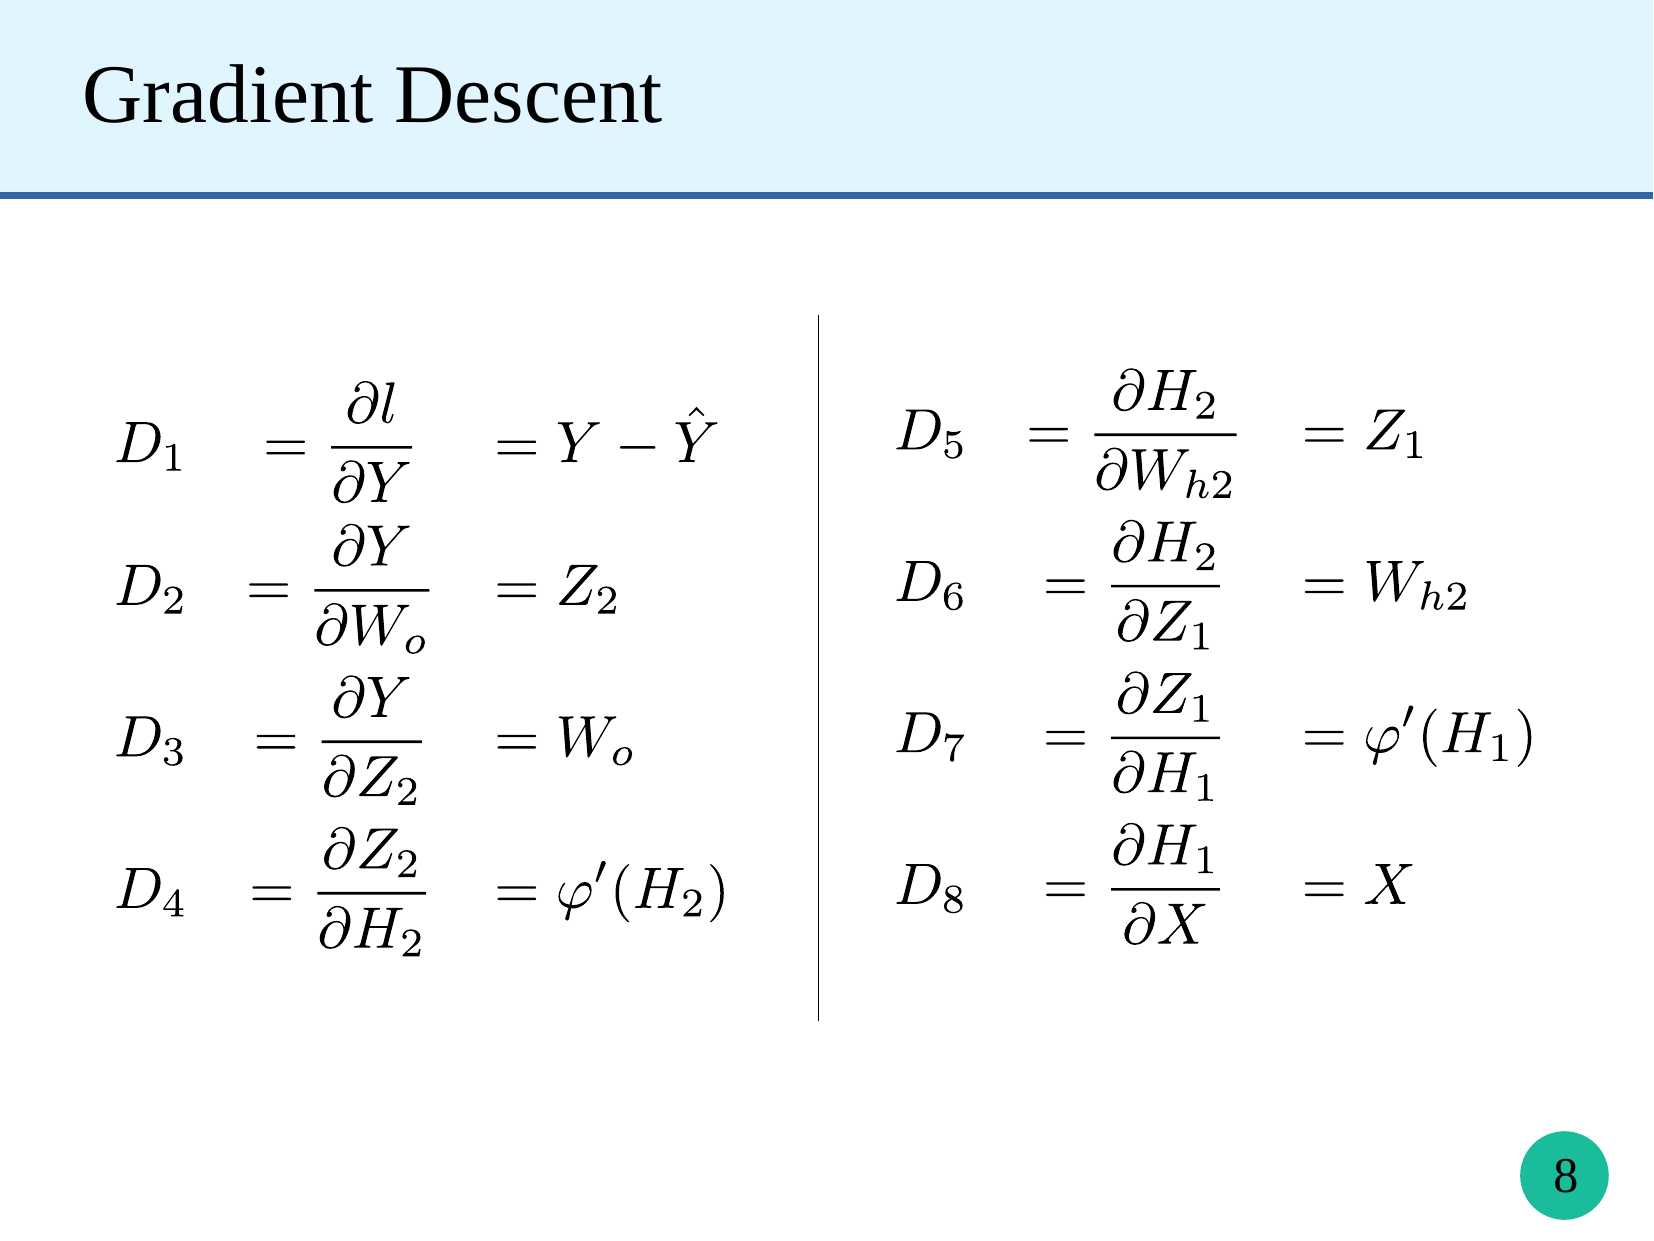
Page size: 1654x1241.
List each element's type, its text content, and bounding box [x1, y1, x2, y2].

text_box [113, 380, 724, 957]
text_box [893, 368, 1532, 946]
title Gradient Descent [82, 8, 1571, 181]
